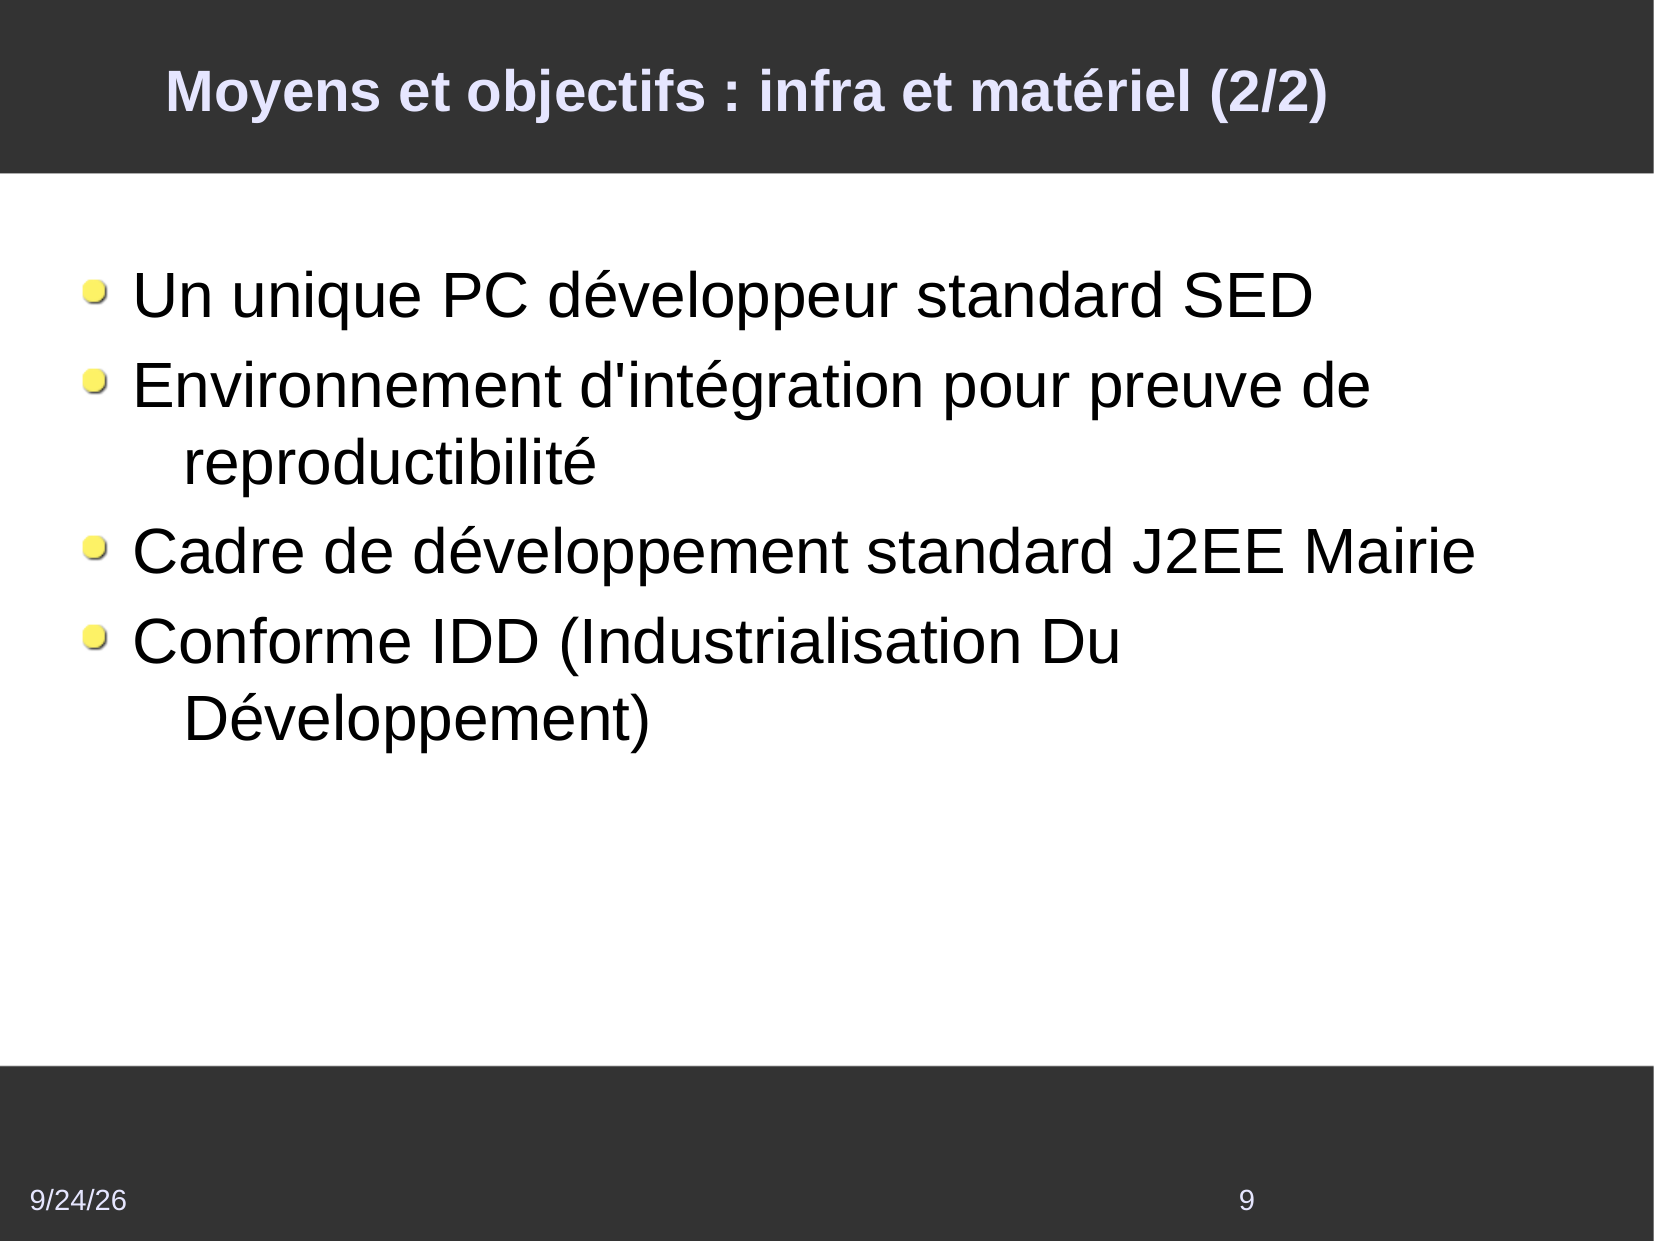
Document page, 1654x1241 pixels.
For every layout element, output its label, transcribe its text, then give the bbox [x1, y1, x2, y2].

title Moyens et objectifs : infra et matériel (2/2) [165, 0, 1642, 178]
text_box [29, 1181, 566, 1241]
text_box [1238, 1181, 1625, 1241]
list Un unique PC développeur standard SED Environnement d'intégration pour preuve de reproductibilité Cadre de développement standard J2EE Mairie Conforme IDD (Industrialisation Du Développement) [47, 253, 1524, 818]
